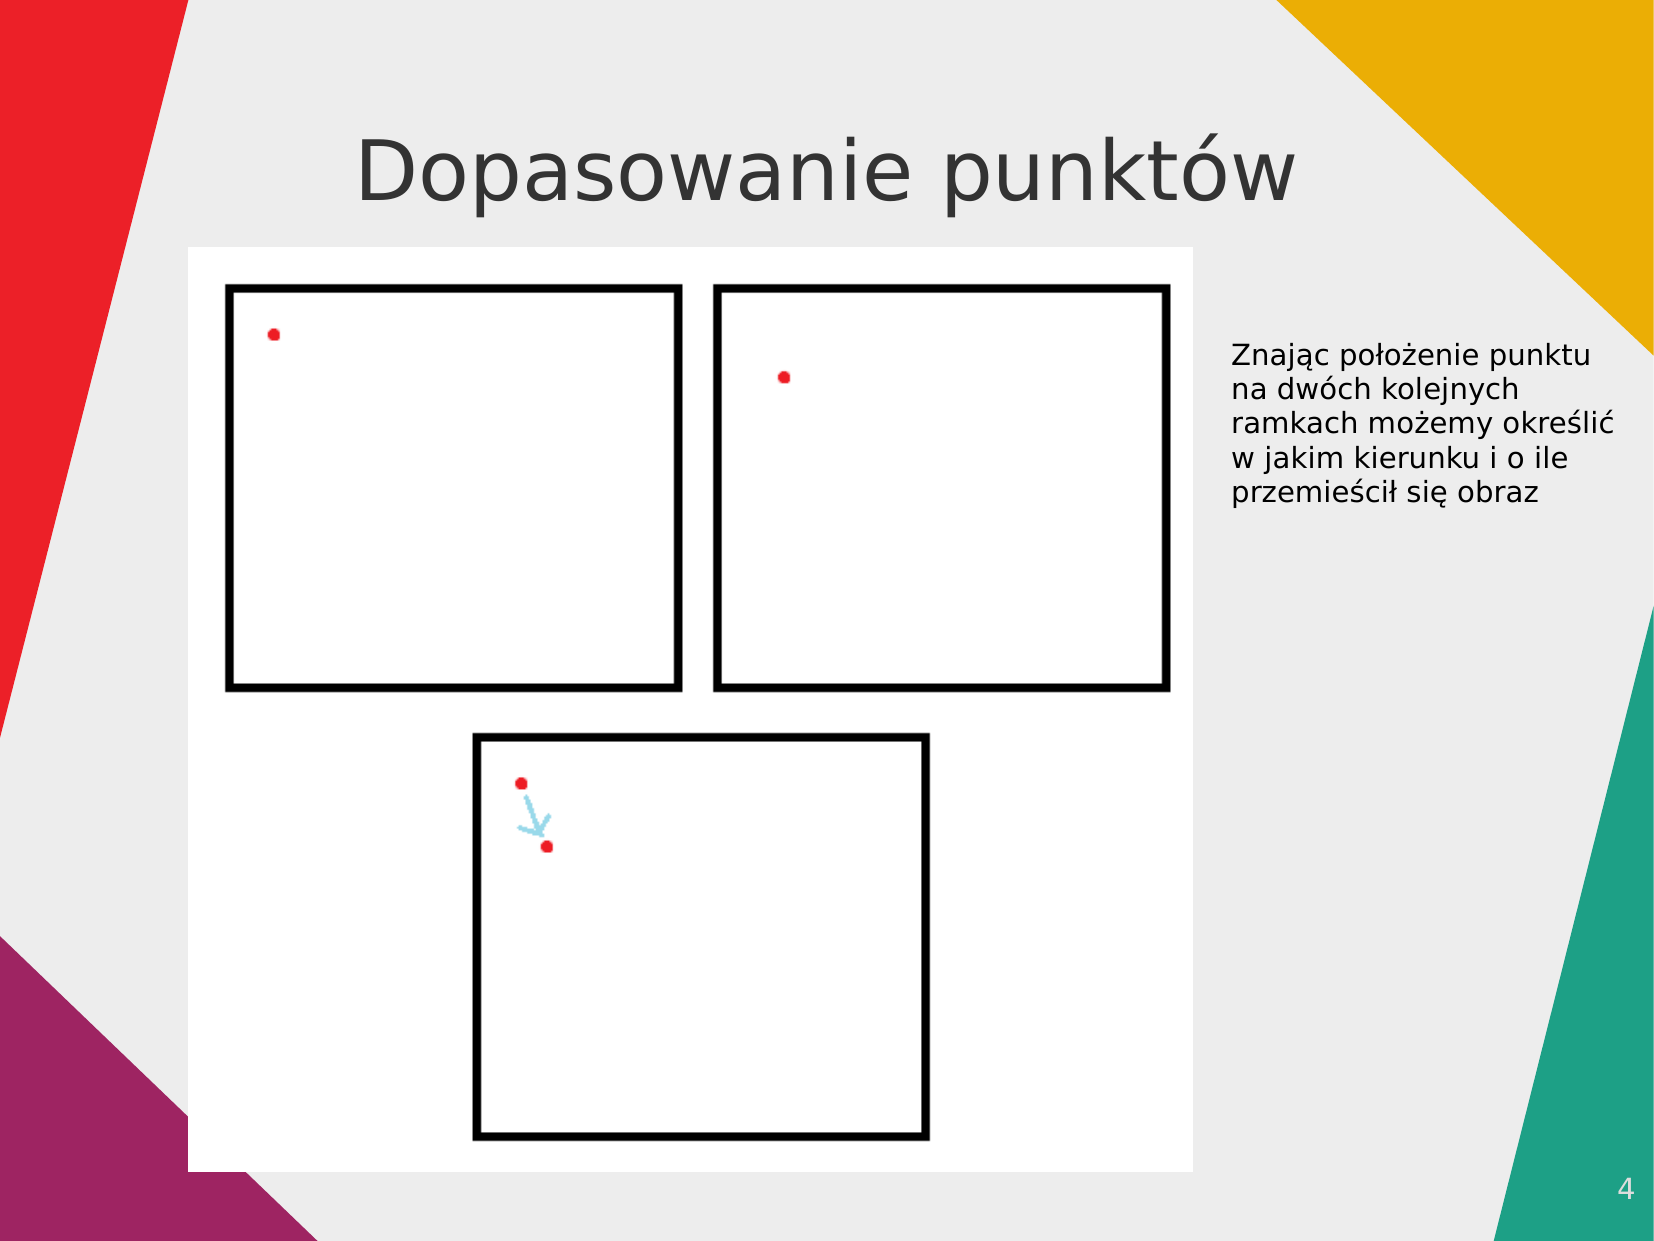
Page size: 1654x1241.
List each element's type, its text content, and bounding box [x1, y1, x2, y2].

title Dopasowanie punktów [114, 73, 1539, 271]
text_box Znając położenie punktu na dwóch kolejnych ramkach możemy określić w jakim kierunku i o ile przemieścił się obraz [1216, 330, 1630, 684]
picture [188, 247, 1193, 1172]
